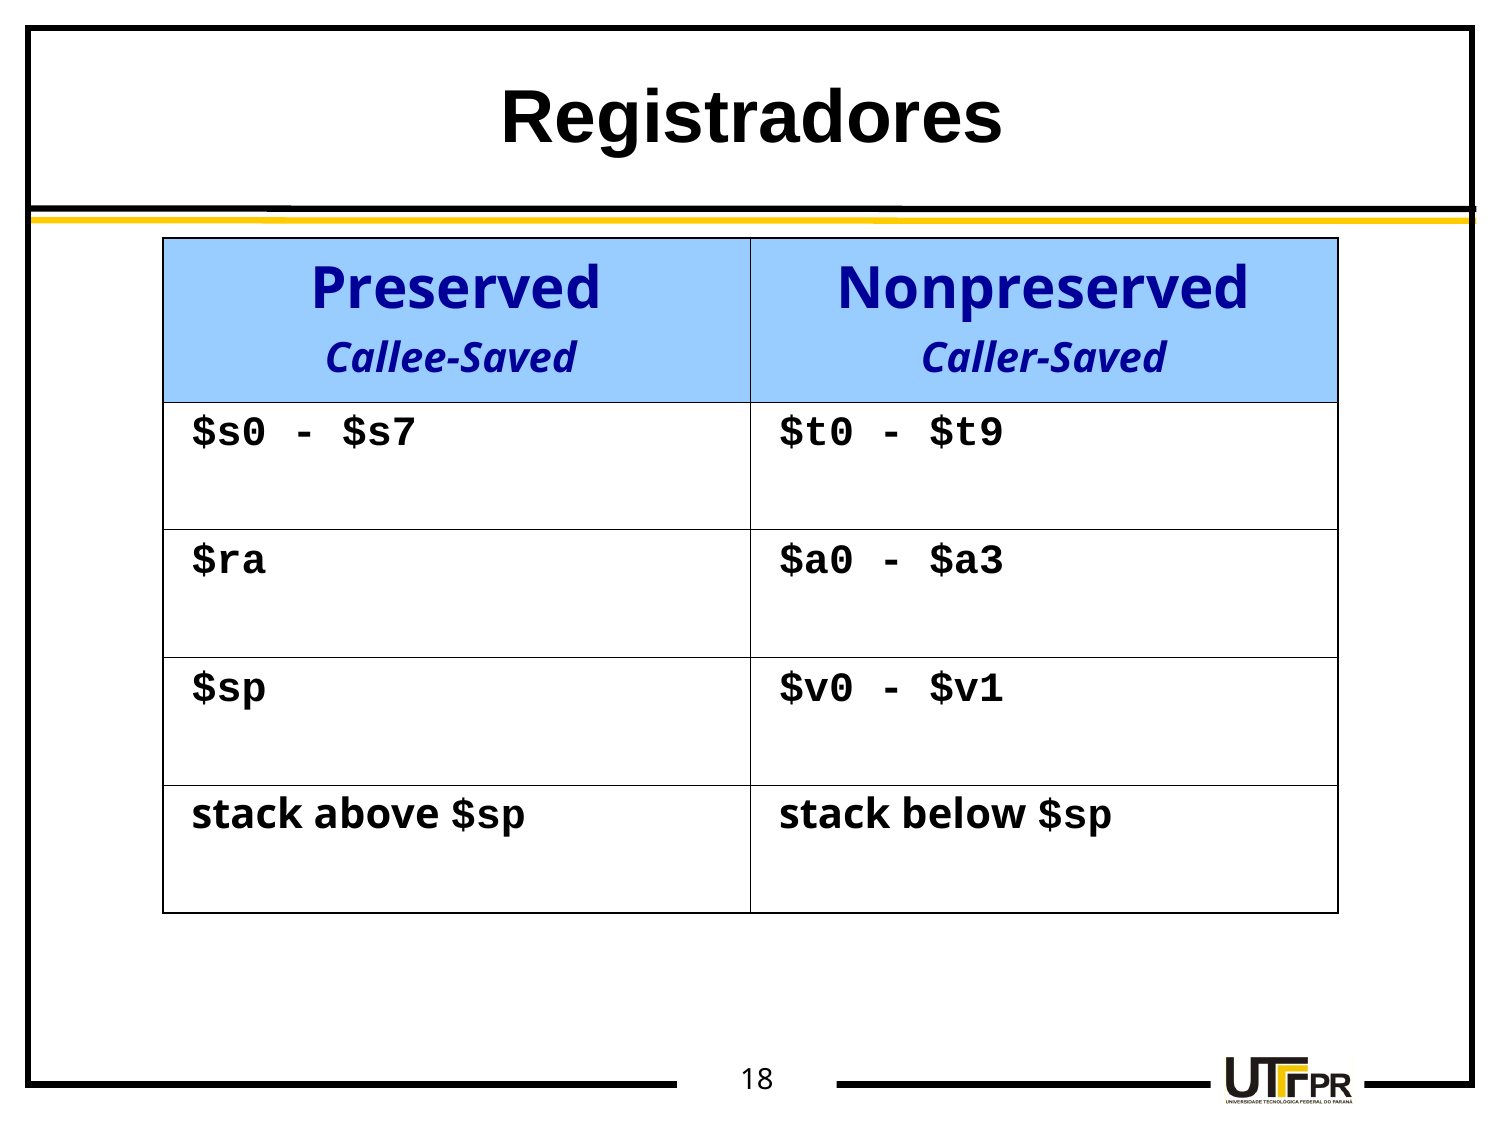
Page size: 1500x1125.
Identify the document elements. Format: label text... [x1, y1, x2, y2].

picture [1225, 1057, 1353, 1104]
table_cell stack above $sp [164, 786, 750, 912]
table_cell $s0 - $s7 [164, 403, 750, 529]
table_cell $v0 - $v1 [751, 658, 1337, 785]
table_header Preserved Callee-Saved [164, 239, 750, 402]
table_cell $sp [164, 658, 750, 785]
table_cell $a0 - $a3 [751, 530, 1337, 657]
table_cell $ra [164, 530, 750, 657]
title Registradores [29, 29, 1477, 207]
table_cell $t0 - $t9 [751, 403, 1337, 529]
table_cell stack below $sp [751, 786, 1337, 912]
table_header Nonpreserved Caller-Saved [751, 239, 1337, 402]
